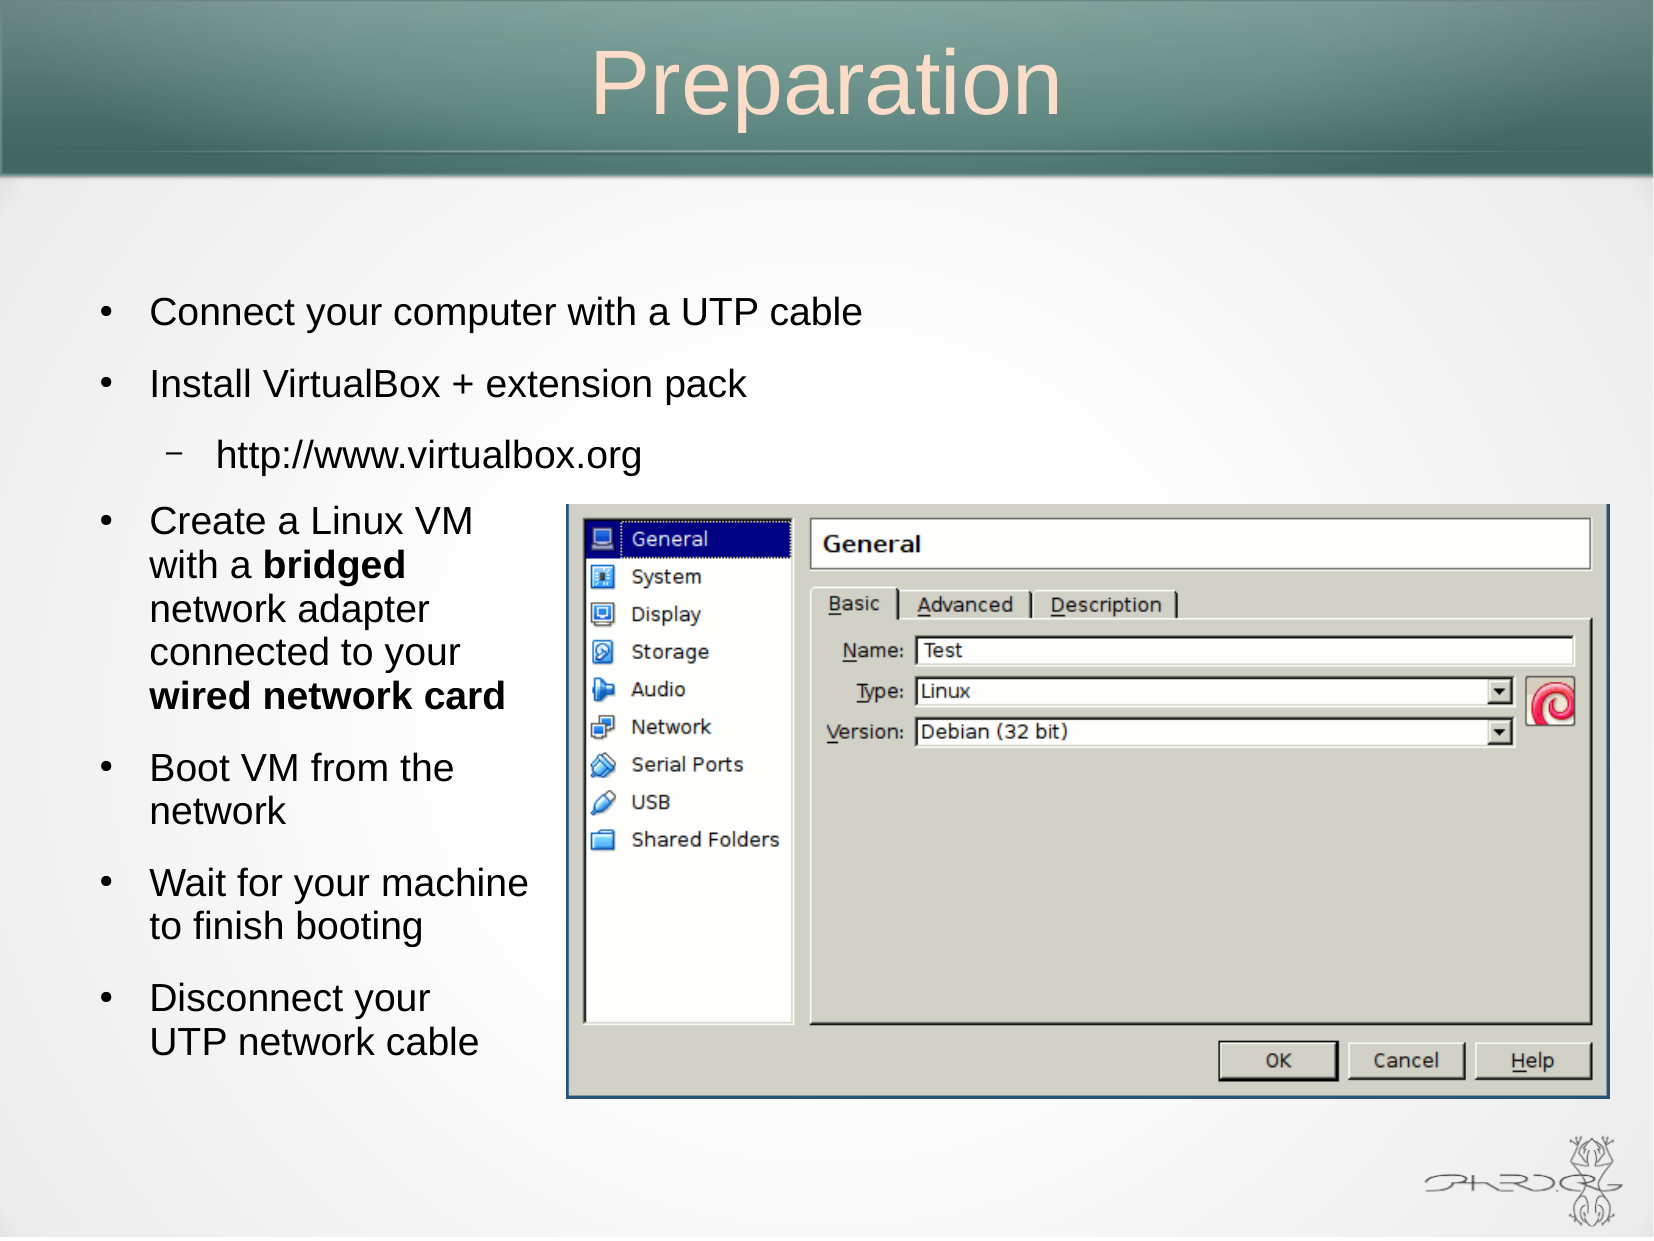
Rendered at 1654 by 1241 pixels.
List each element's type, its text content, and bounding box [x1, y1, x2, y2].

picture [0, 0, 1654, 1237]
title Preparation [82, 11, 1571, 154]
list Connect your computer with a UTP cable Install VirtualBox + extension pack http://www.virtualbox.org Create a Linux VM with a bridged network adapter connected to your wired network card Boot VM from the network Wait for your machine to finish booting Disconnect your UTP network cable [82, 290, 1571, 1075]
